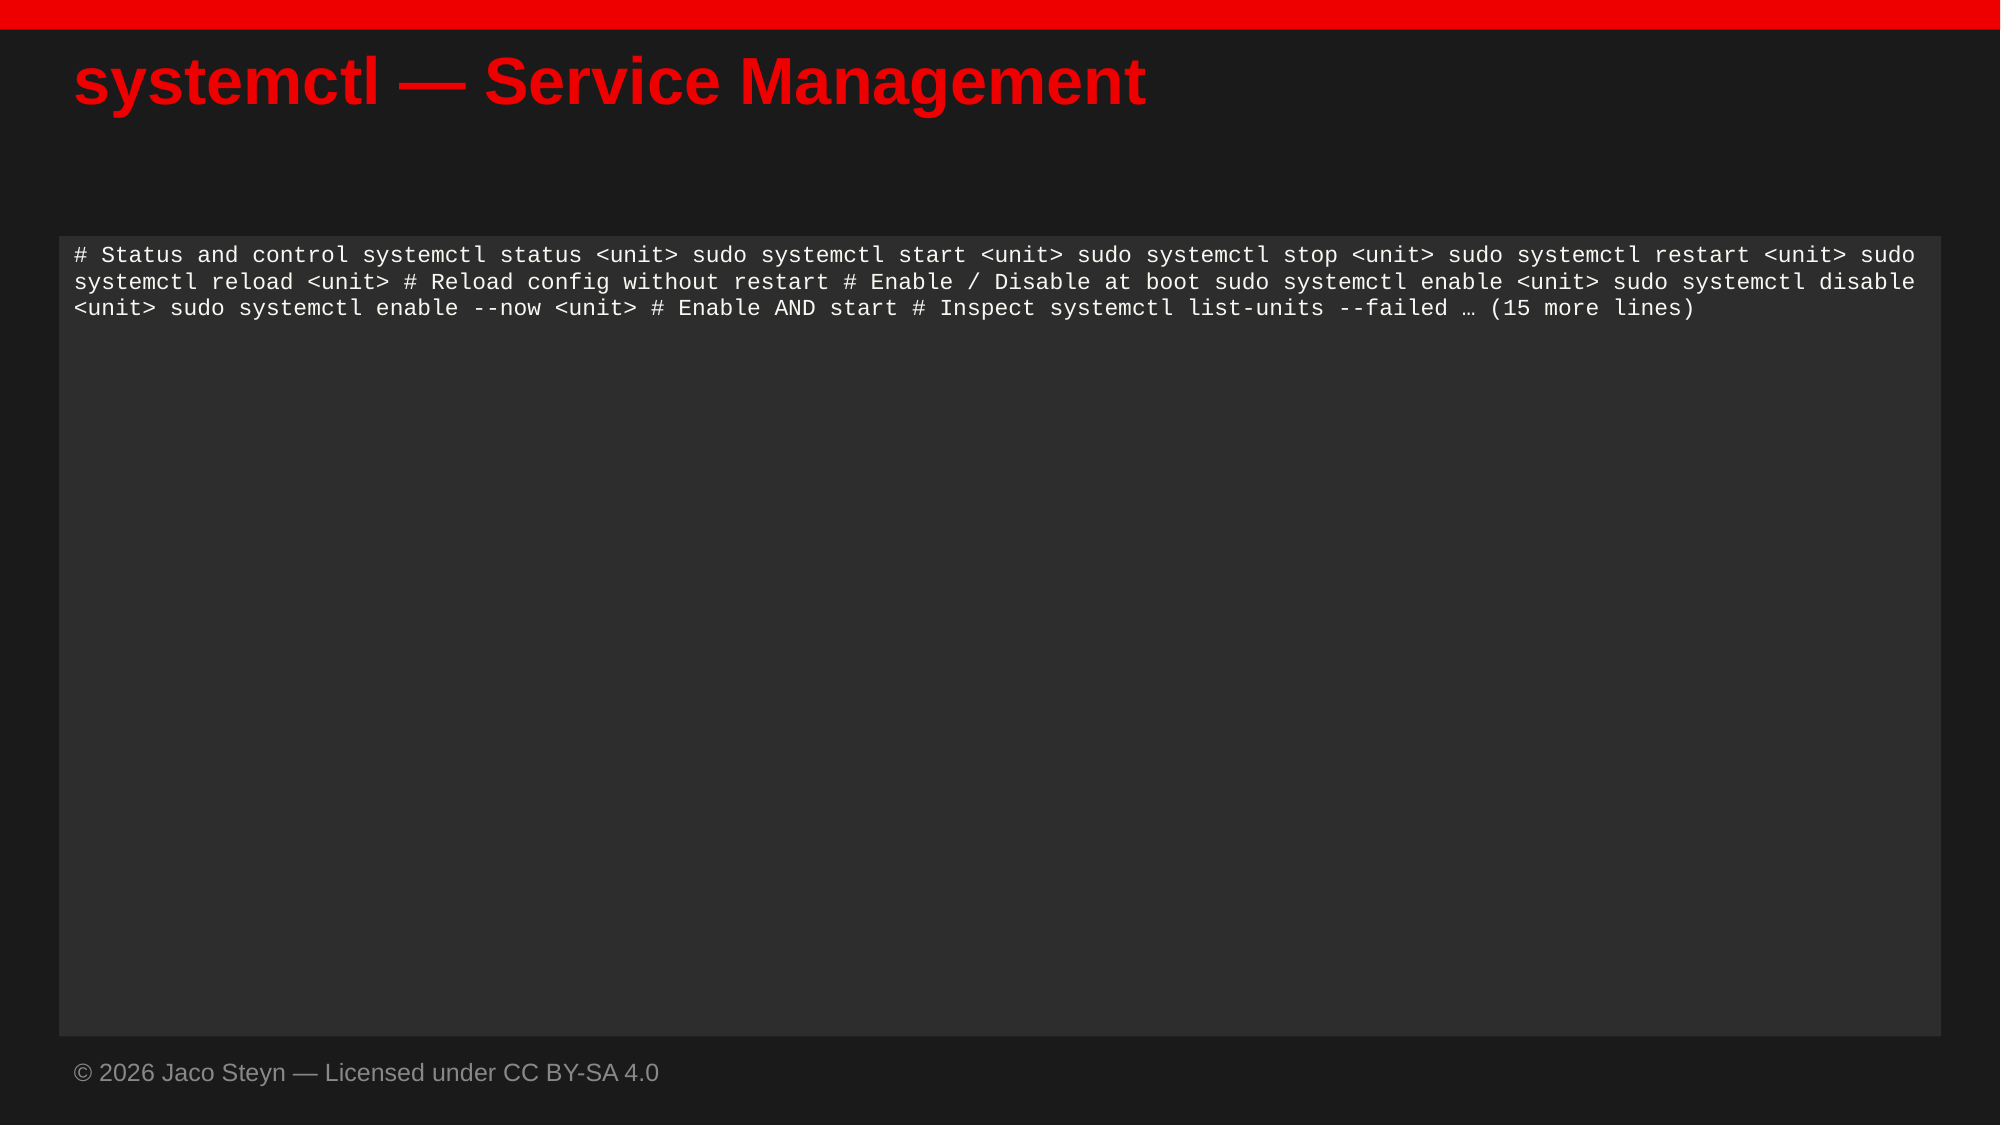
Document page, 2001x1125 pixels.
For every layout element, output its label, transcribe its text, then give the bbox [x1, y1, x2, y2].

text_box # Status and control systemctl status <unit> sudo systemctl start <unit> sudo systemctl stop <unit> sudo systemctl restart <unit> sudo systemctl reload <unit> # Reload config without restart # Enable / Disable at boot sudo systemctl enable <unit> sudo systemctl disable <unit> sudo systemctl enable --now <unit> # Enable AND start # Inspect systemctl list-units --failed … (15 more lines) [59, 236, 1942, 1037]
text_box [0, 0, 2001, 30]
text_box © 2026 Jaco Steyn — Licensed under CC BY-SA 4.0 [59, 1051, 1942, 1093]
text_box systemctl — Service Management [59, 36, 1942, 208]
